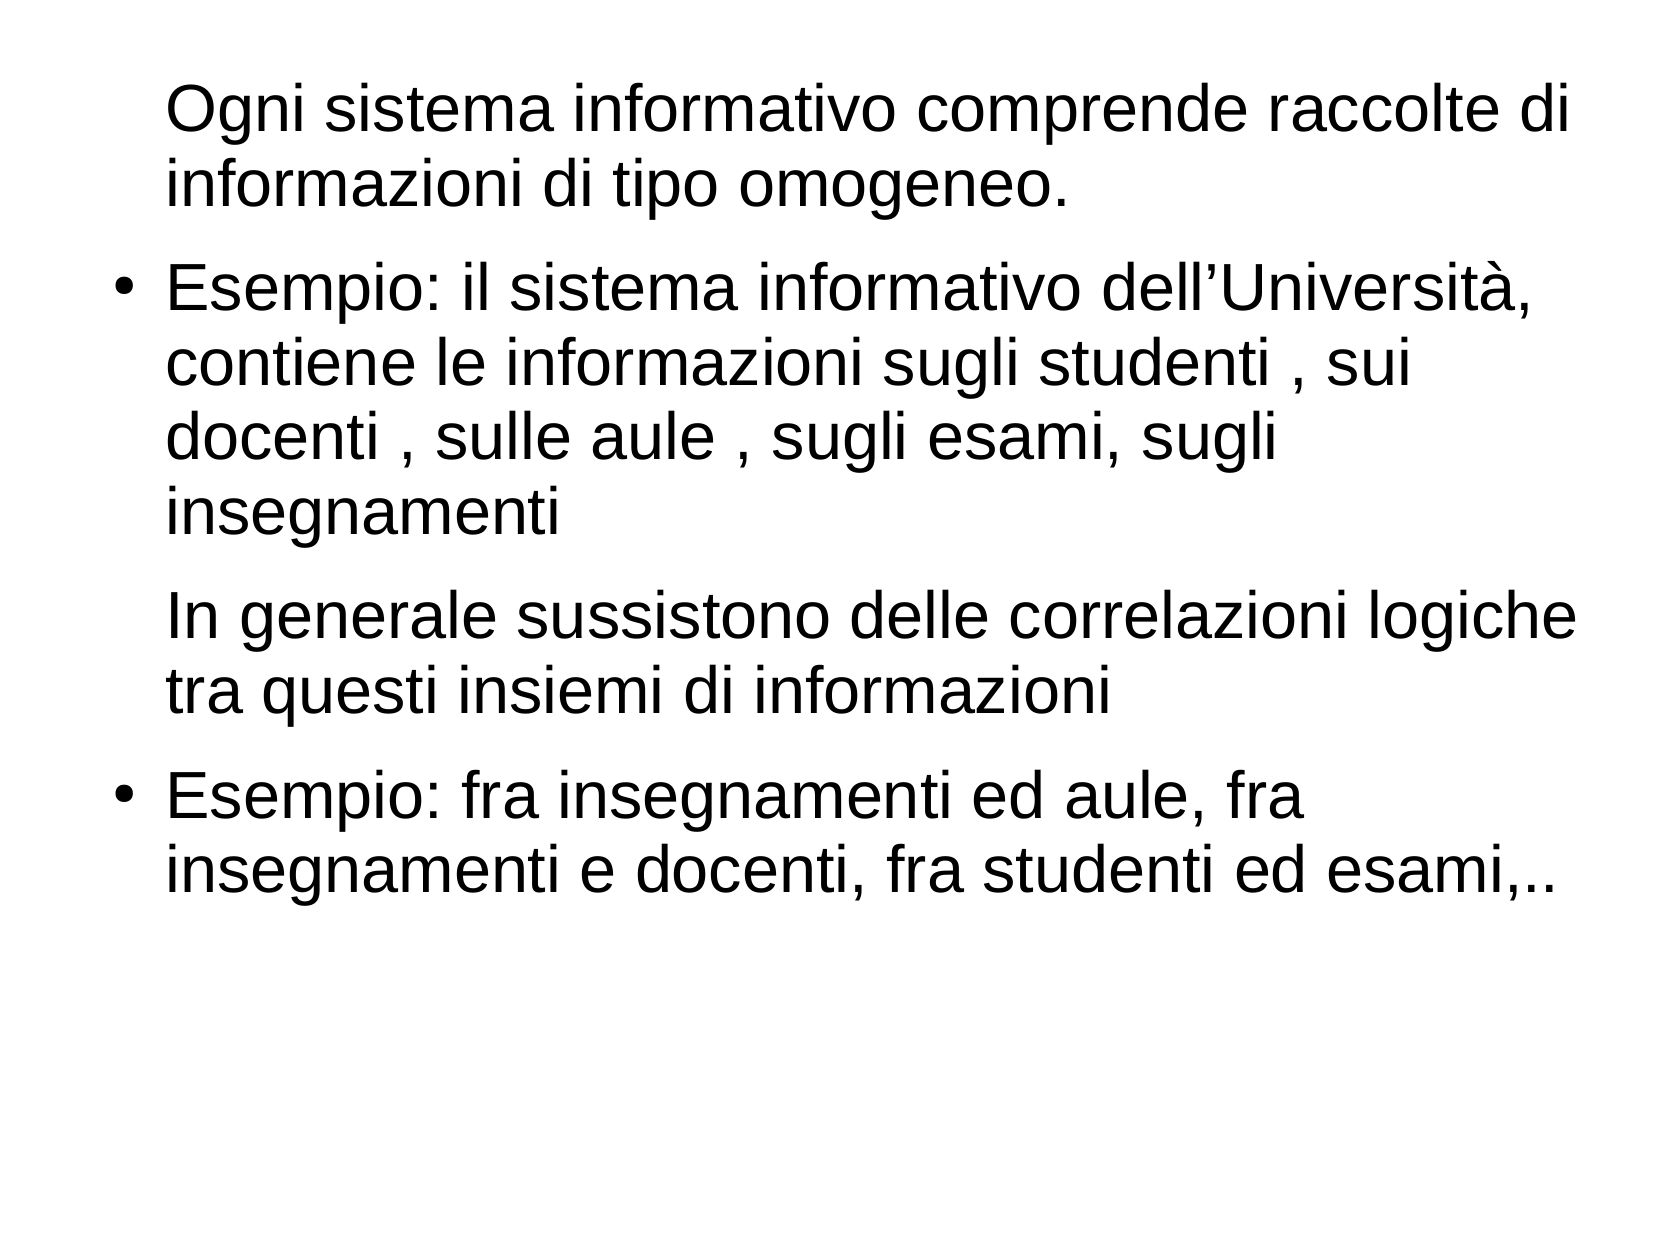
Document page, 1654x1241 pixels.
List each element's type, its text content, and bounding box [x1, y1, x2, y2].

list Ogni sistema informativo comprende raccolte di informazioni di tipo omogeneo. Esempio: il sistema informativo dell’Università, contiene le informazioni sugli studenti , sui docenti , sulle aule , sugli esami, sugli insegnamenti In generale sussistono delle correlazioni logiche tra questi insiemi di informazioni Esempio: fra insegnamenti ed aule, fra insegnamenti e docenti, fra studenti ed esami,.. [94, 70, 1583, 1075]
